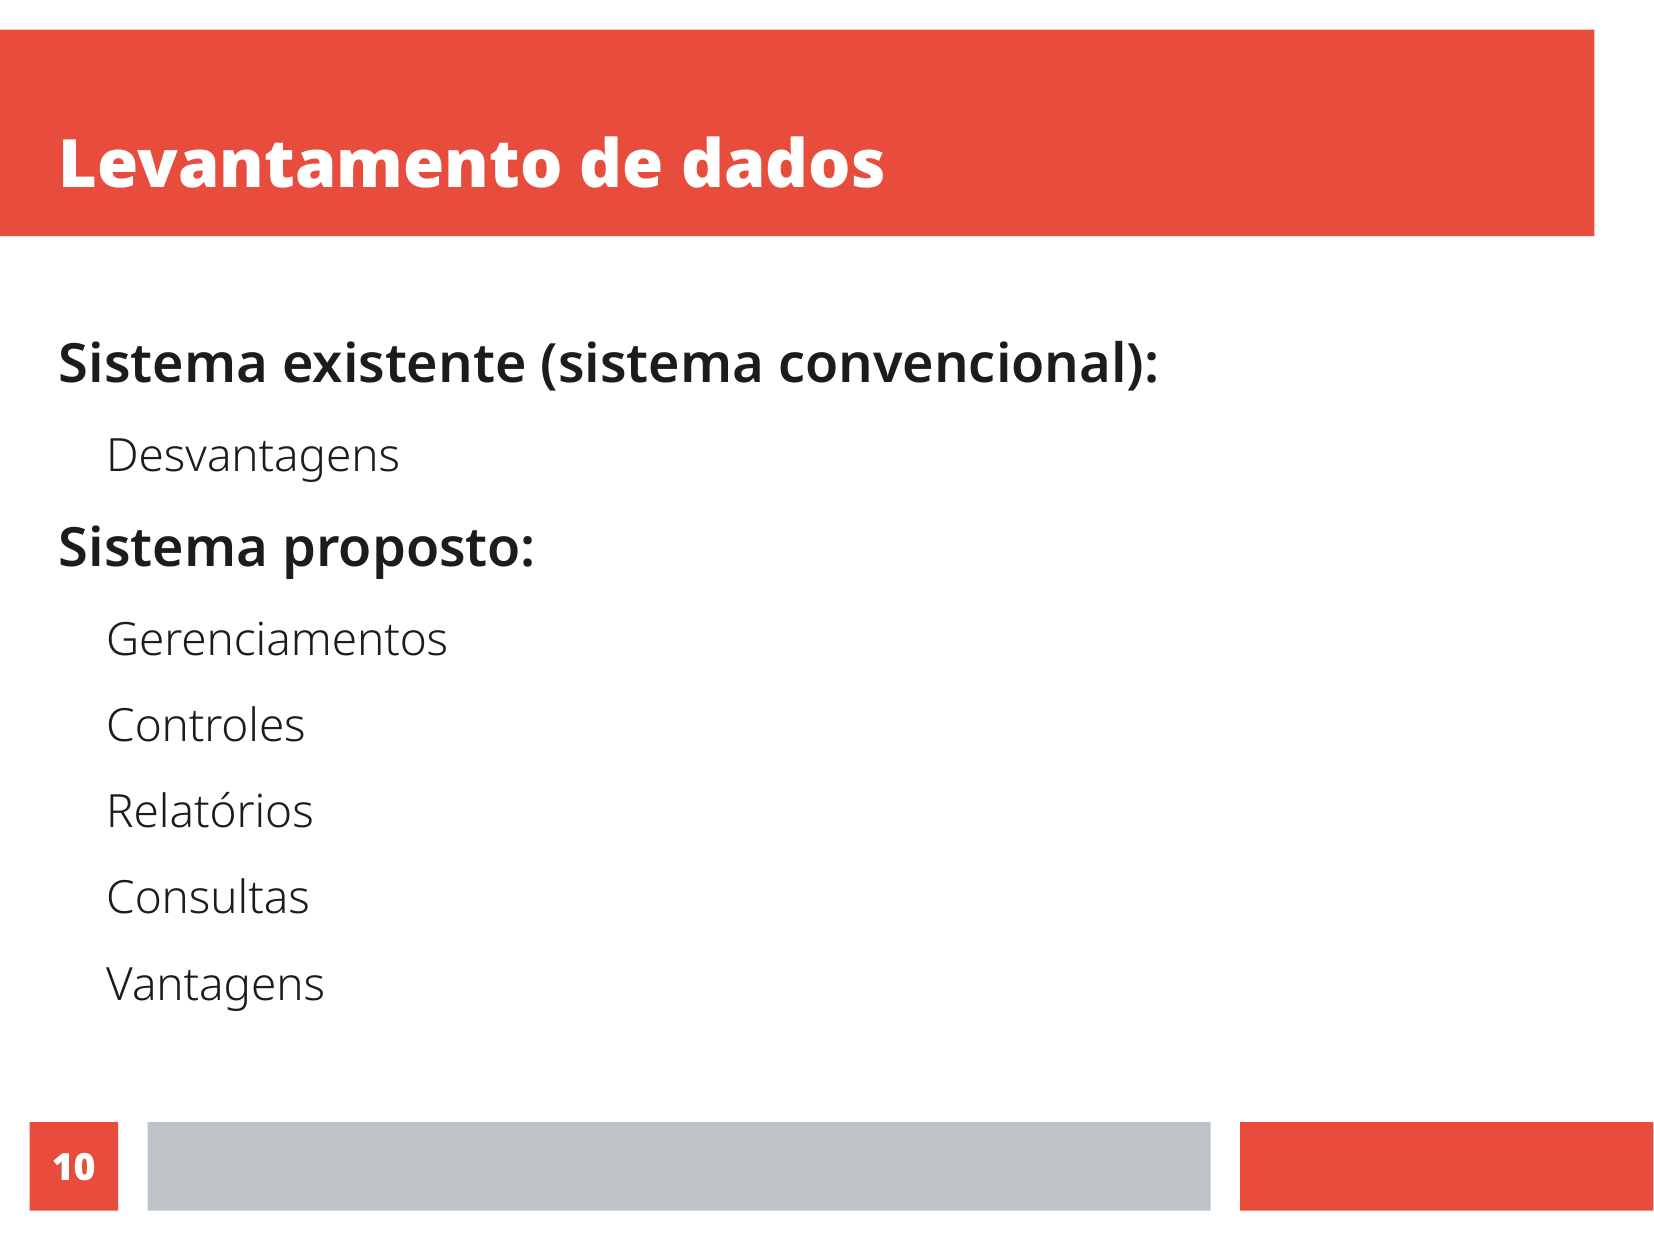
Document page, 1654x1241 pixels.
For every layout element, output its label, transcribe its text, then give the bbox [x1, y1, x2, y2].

list Sistema existente (sistema convencional): Desvantagens Sistema proposto: Gerenciamentos Controles Relatórios Consultas Vantagens [59, 324, 1565, 1093]
title Levantamento de dados [59, 59, 1595, 207]
